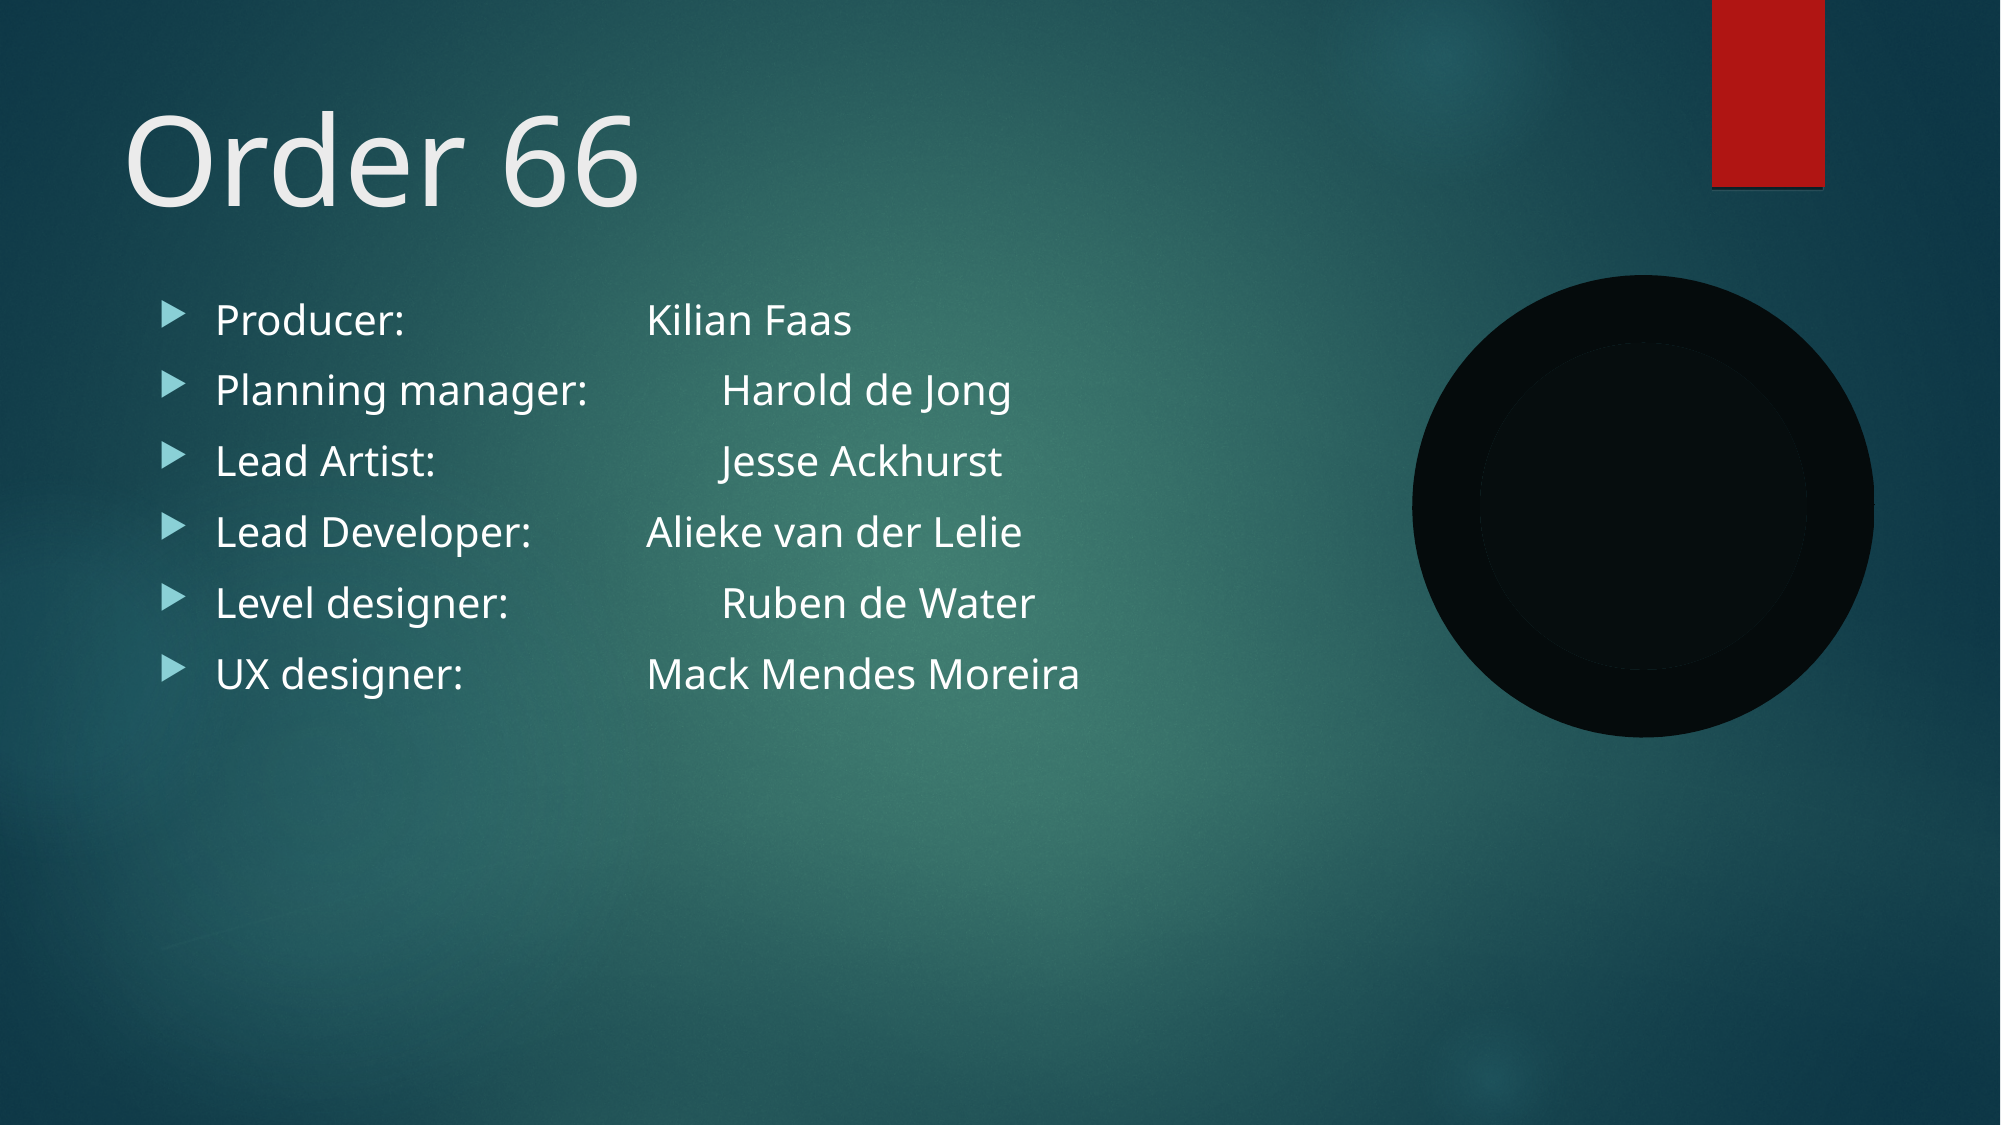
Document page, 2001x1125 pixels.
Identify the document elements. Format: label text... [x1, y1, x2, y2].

title Order 66 [106, 74, 1649, 232]
list Producer: Kilian Faas Planning manager: Harold de Jong Lead Artist: Jesse Ackhurst Lead Developer: Alieke van der Lelie Level designer: Ruben de Water UX designer: Mack Mendes Moreira [143, 285, 1612, 974]
